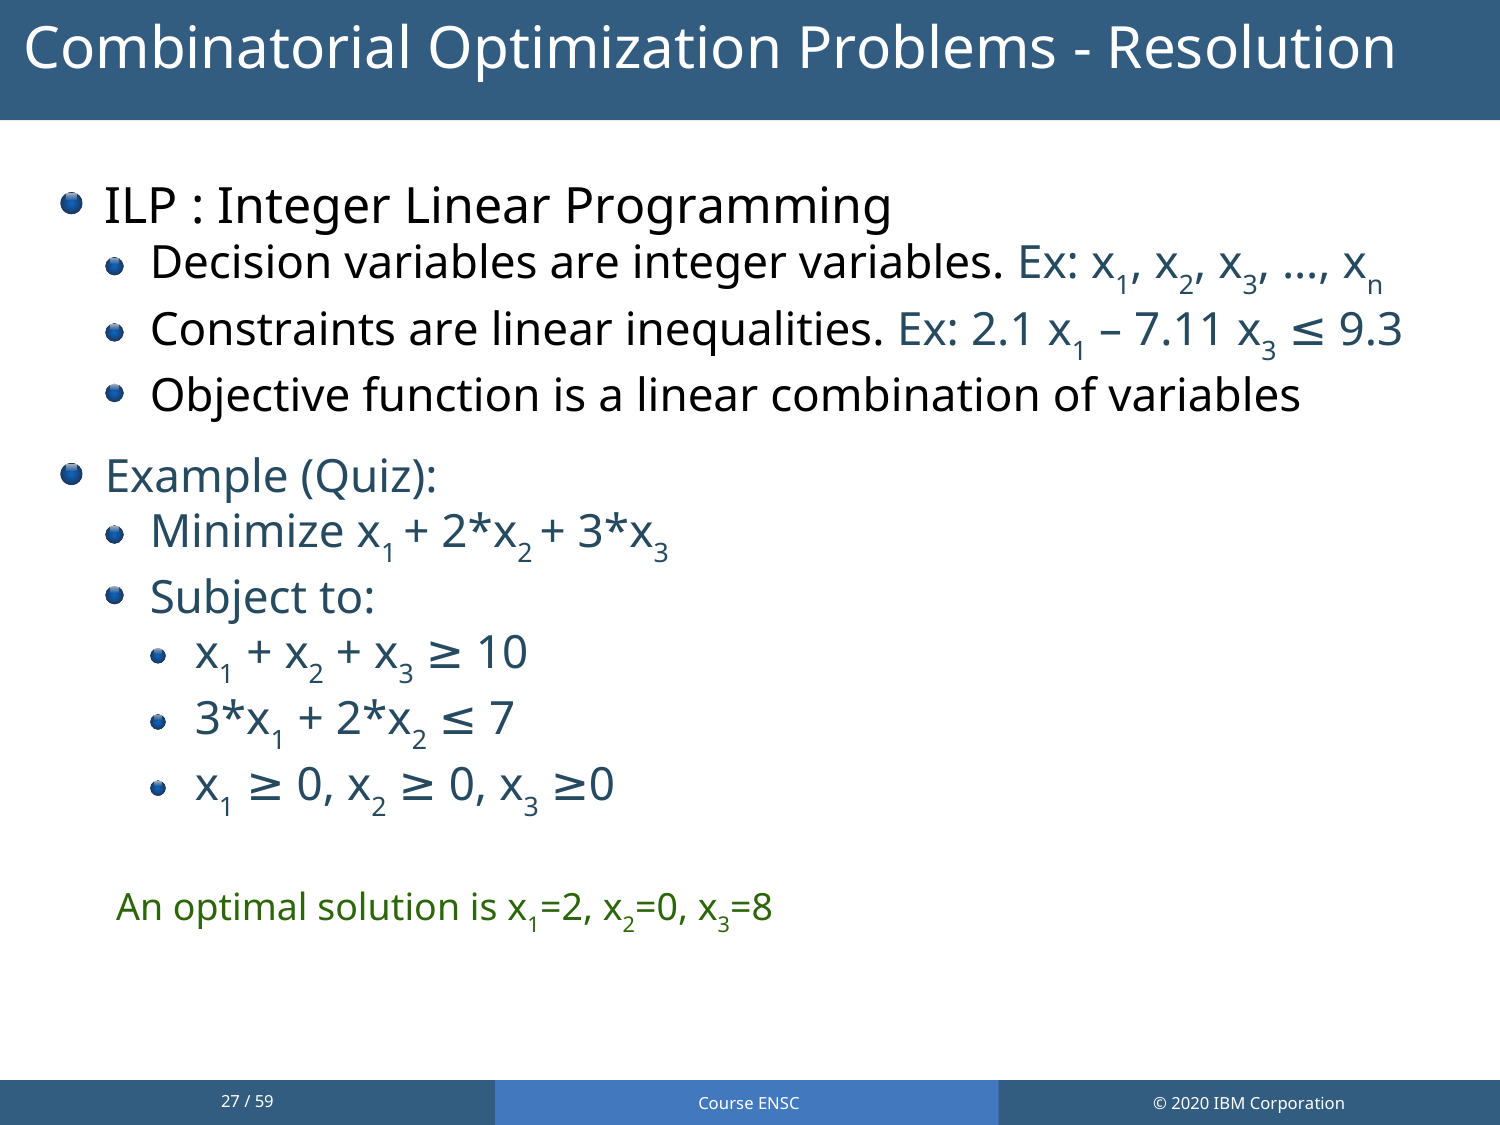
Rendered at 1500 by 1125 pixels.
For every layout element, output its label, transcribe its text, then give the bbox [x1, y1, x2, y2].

list ILP : Integer Linear Programming Decision variables are integer variables. Ex: x1, x2, x3, …, xn Constraints are linear inequalities. Ex: 2.1 x1 – 7.11 x3 ≤ 9.3 Objective function is a linear combination of variables Example (Quiz): Minimize x1 + 2*x2 + 3*x3 Subject to: x1 + x2 + x3 ≥ 10 3*x1 + 2*x2 ≤ 7 x1 ≥ 0, x2 ≥ 0, x3 ≥0 [45, 165, 1441, 1036]
title Combinatorial Optimization Problems - Resolution [0, 0, 1500, 121]
text_box An optimal solution is x1=2, x2=0, x3=8 [101, 875, 783, 945]
